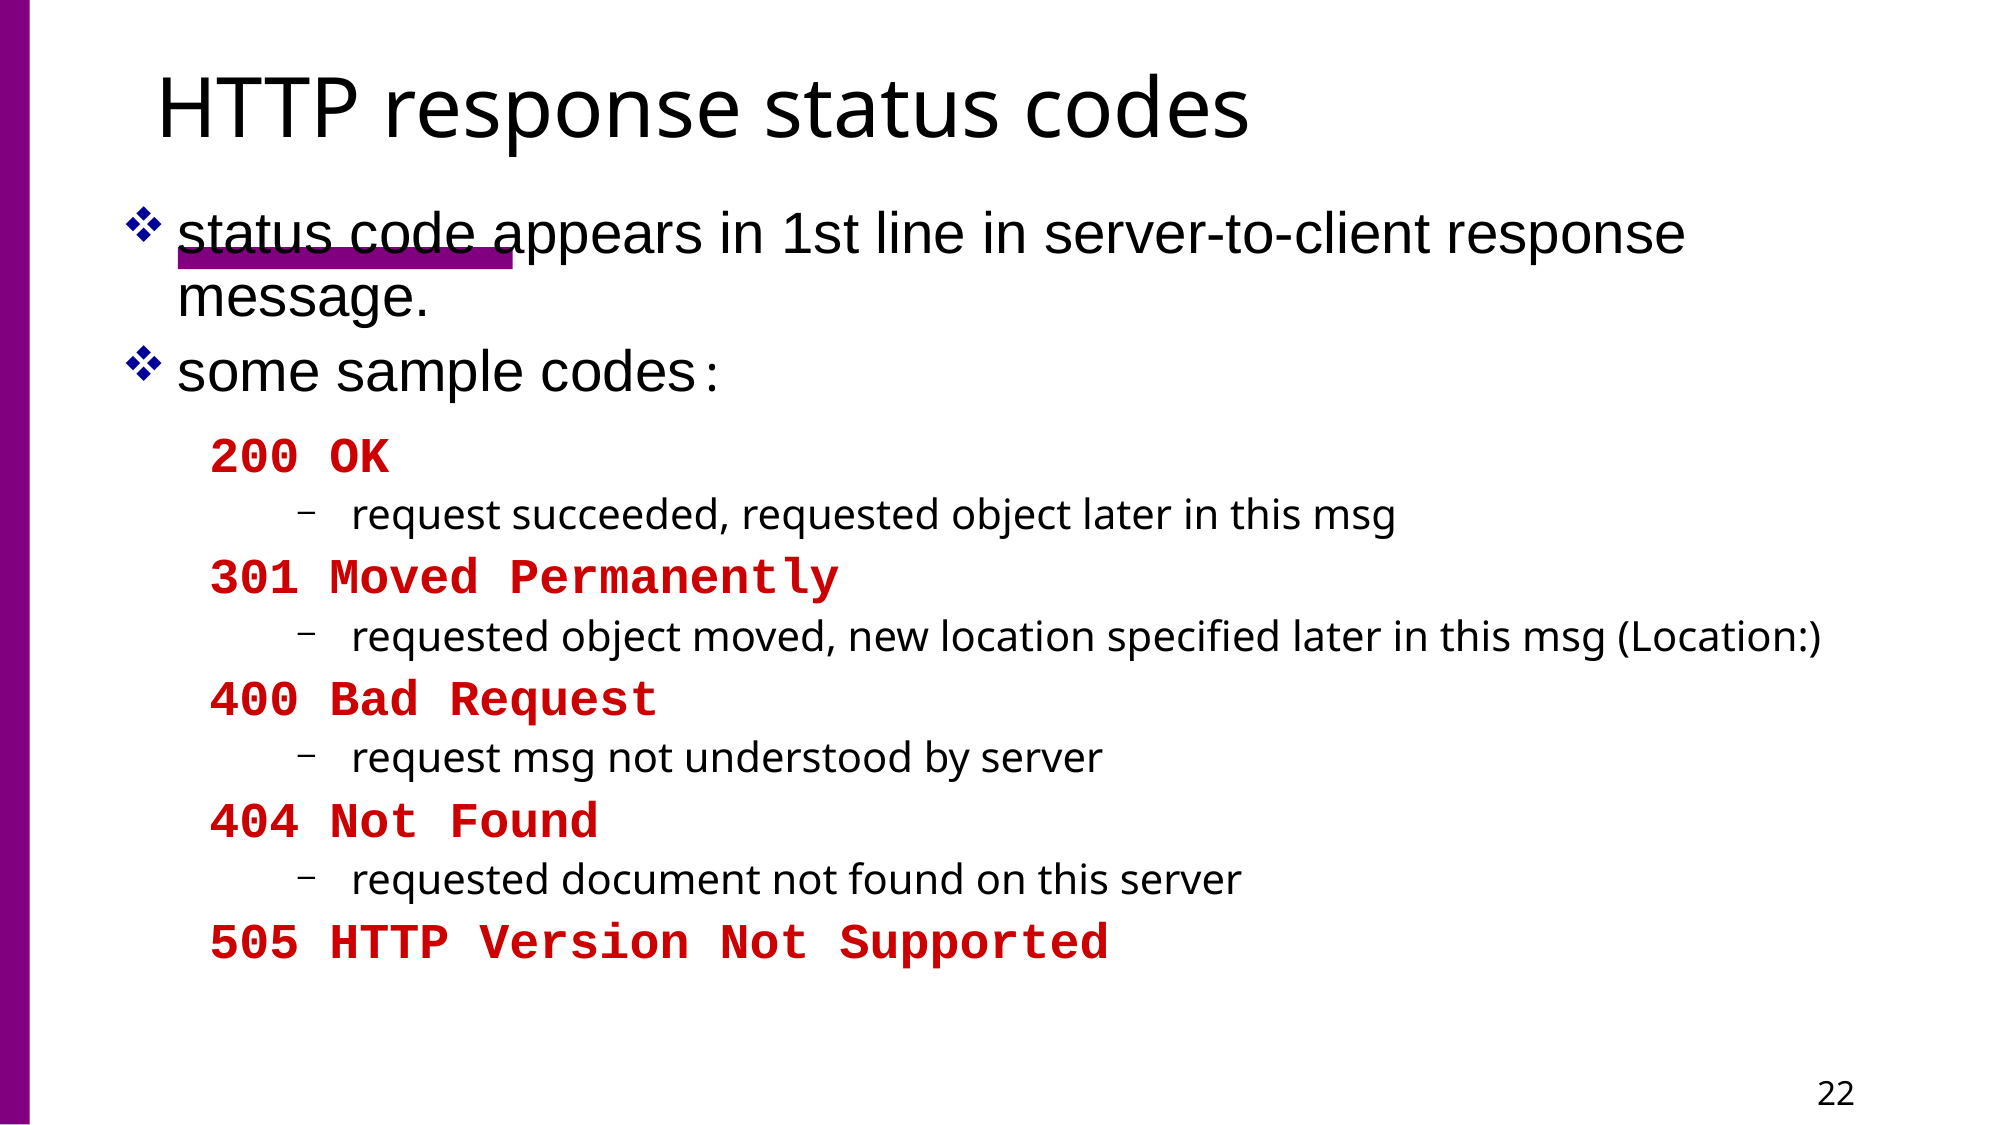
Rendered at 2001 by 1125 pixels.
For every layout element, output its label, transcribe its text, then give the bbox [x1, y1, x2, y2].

title HTTP response status codes [104, 24, 1805, 185]
list 200 OK request succeeded, requested object later in this msg 301 Moved Permanently requested object moved, new location specified later in this msg (Location:) 400 Bad Request request msg not understood by server 404 Not Found requested document not found on this server 505 HTTP Version Not Supported [194, 418, 1961, 1103]
text_box status code appears in 1st line in server-to-client response message. some sample codes: [106, 195, 1882, 280]
